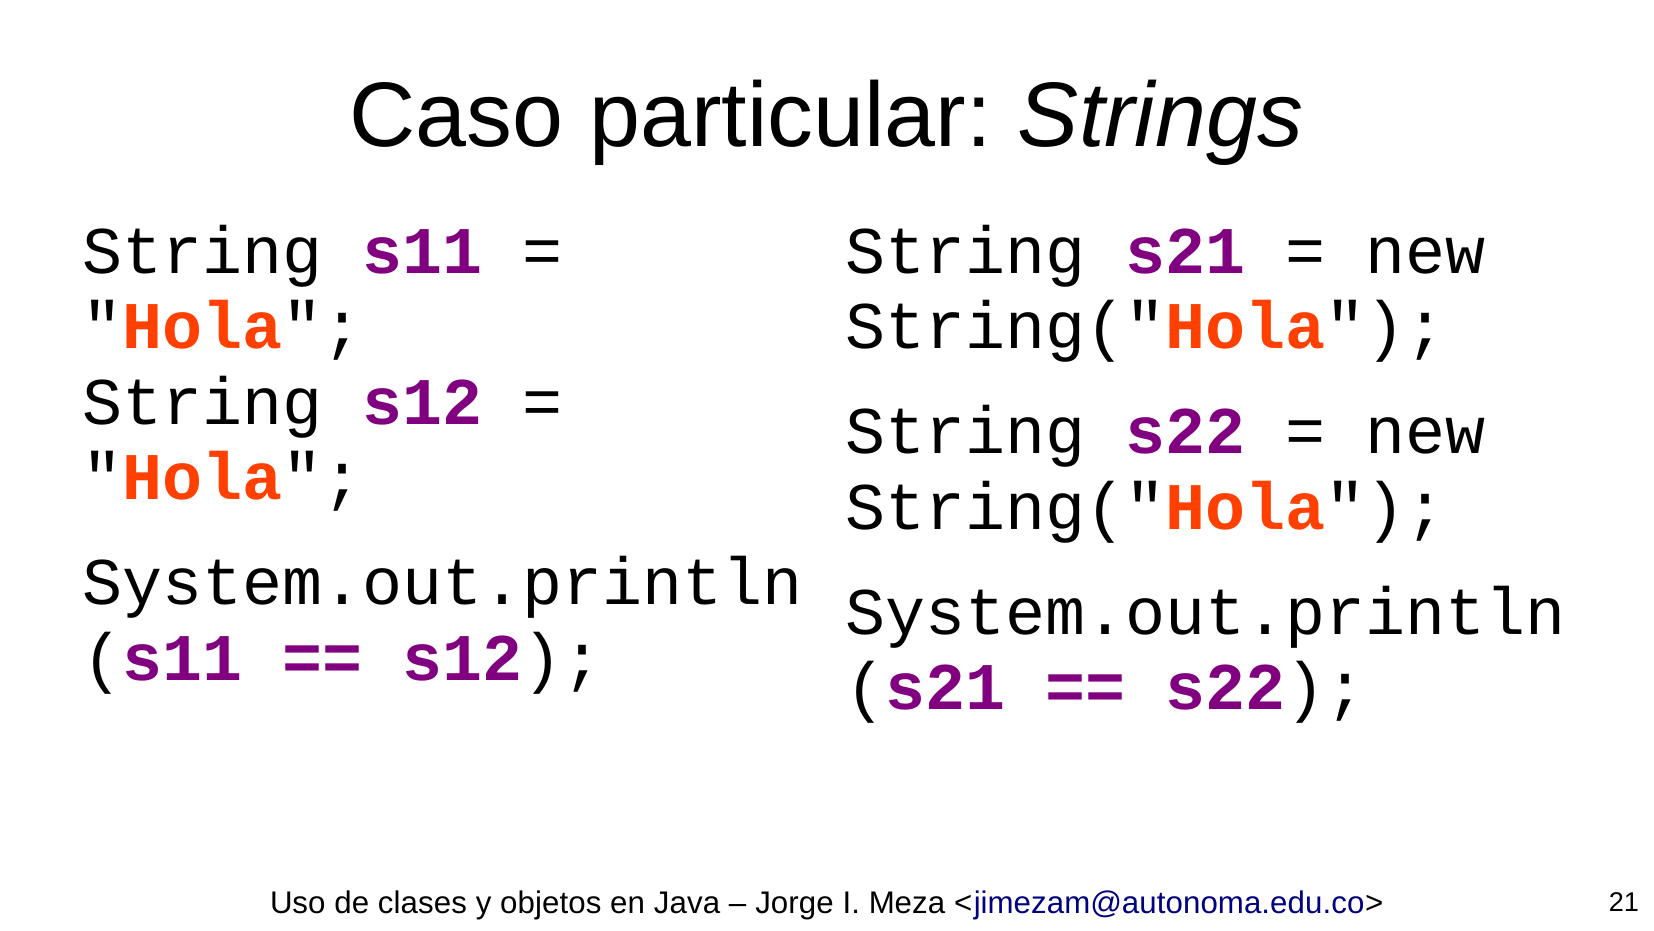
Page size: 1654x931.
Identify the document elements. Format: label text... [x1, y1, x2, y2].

list String s11 = "Hola"; String s12 = "Hola"; System.out.println(s11 == s12); [82, 217, 809, 879]
title Caso particular: Strings [82, 37, 1571, 193]
list String s21 = new String("Hola"); String s22 = new String("Hola"); System.out.println(s21 == s22); [845, 217, 1572, 879]
